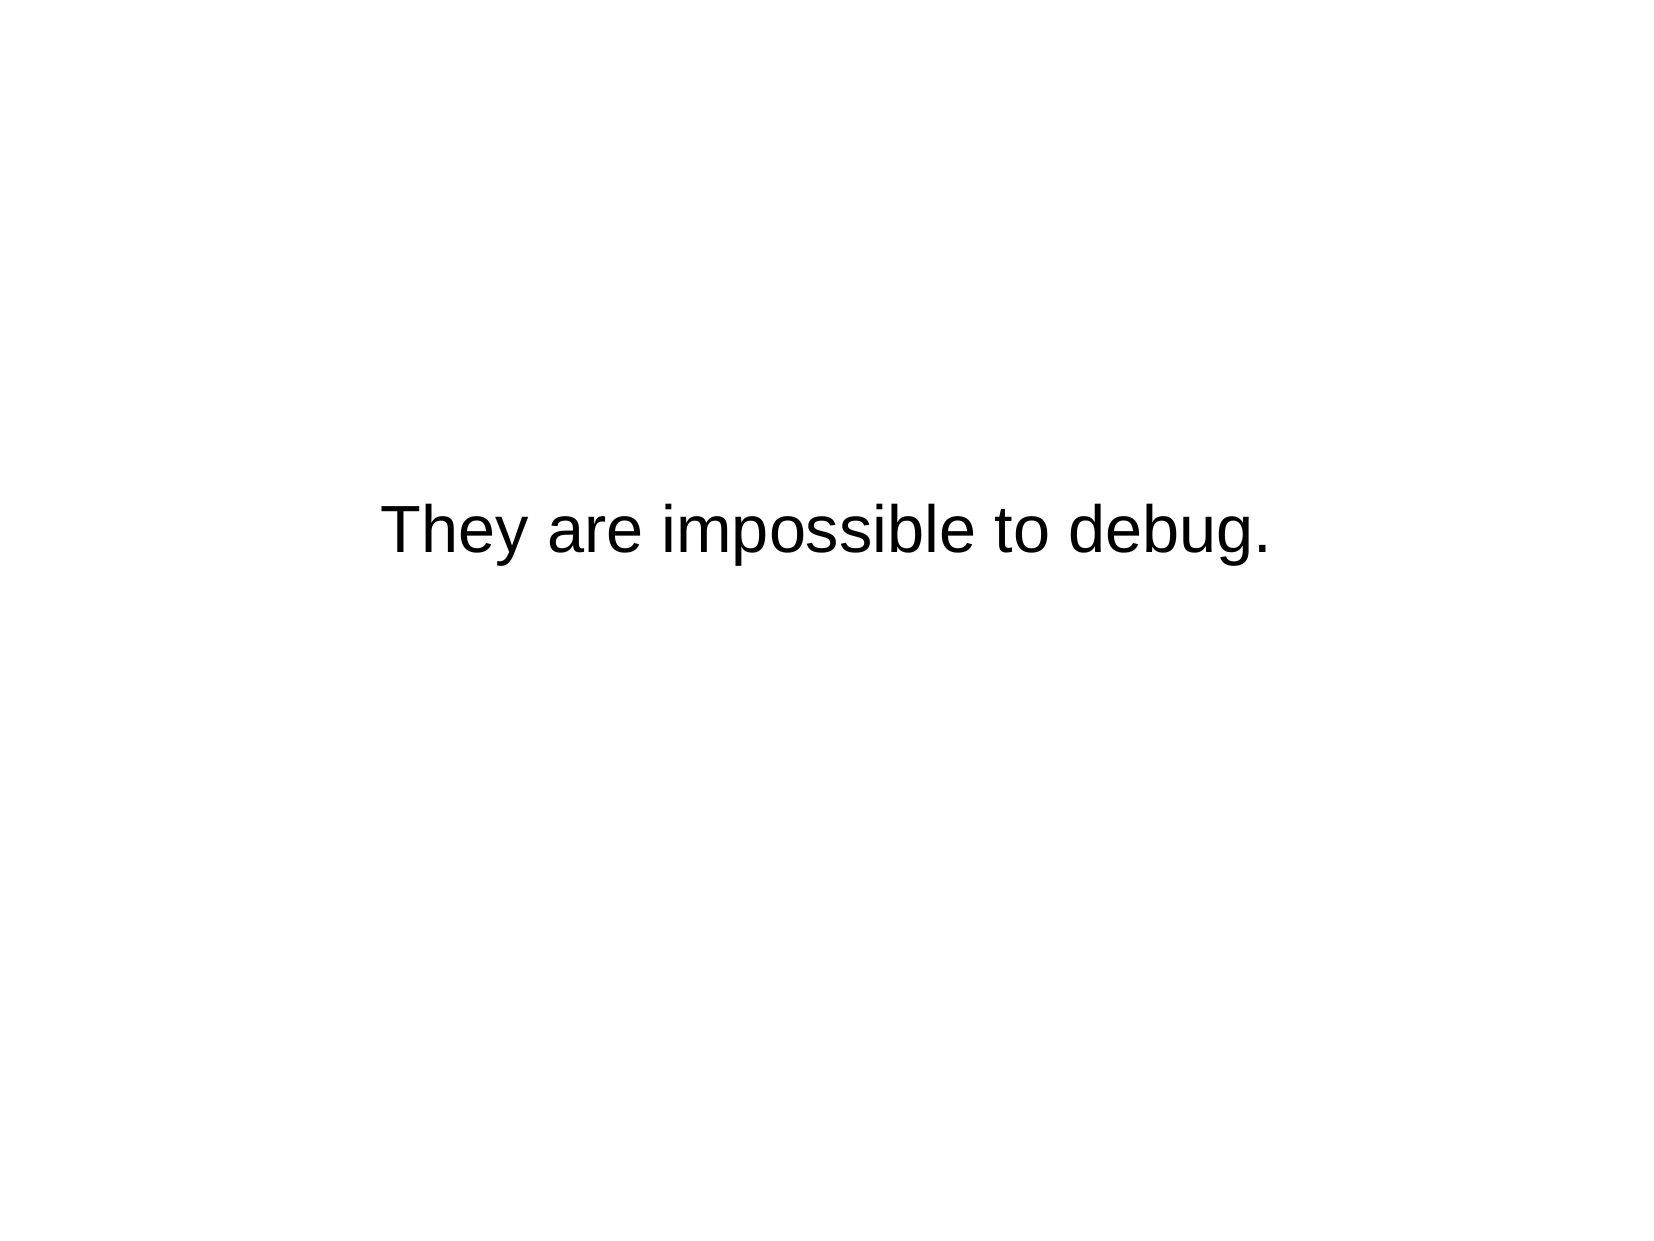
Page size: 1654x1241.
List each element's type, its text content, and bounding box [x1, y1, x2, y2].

subtitle They are impossible to debug. [82, 49, 1571, 1010]
